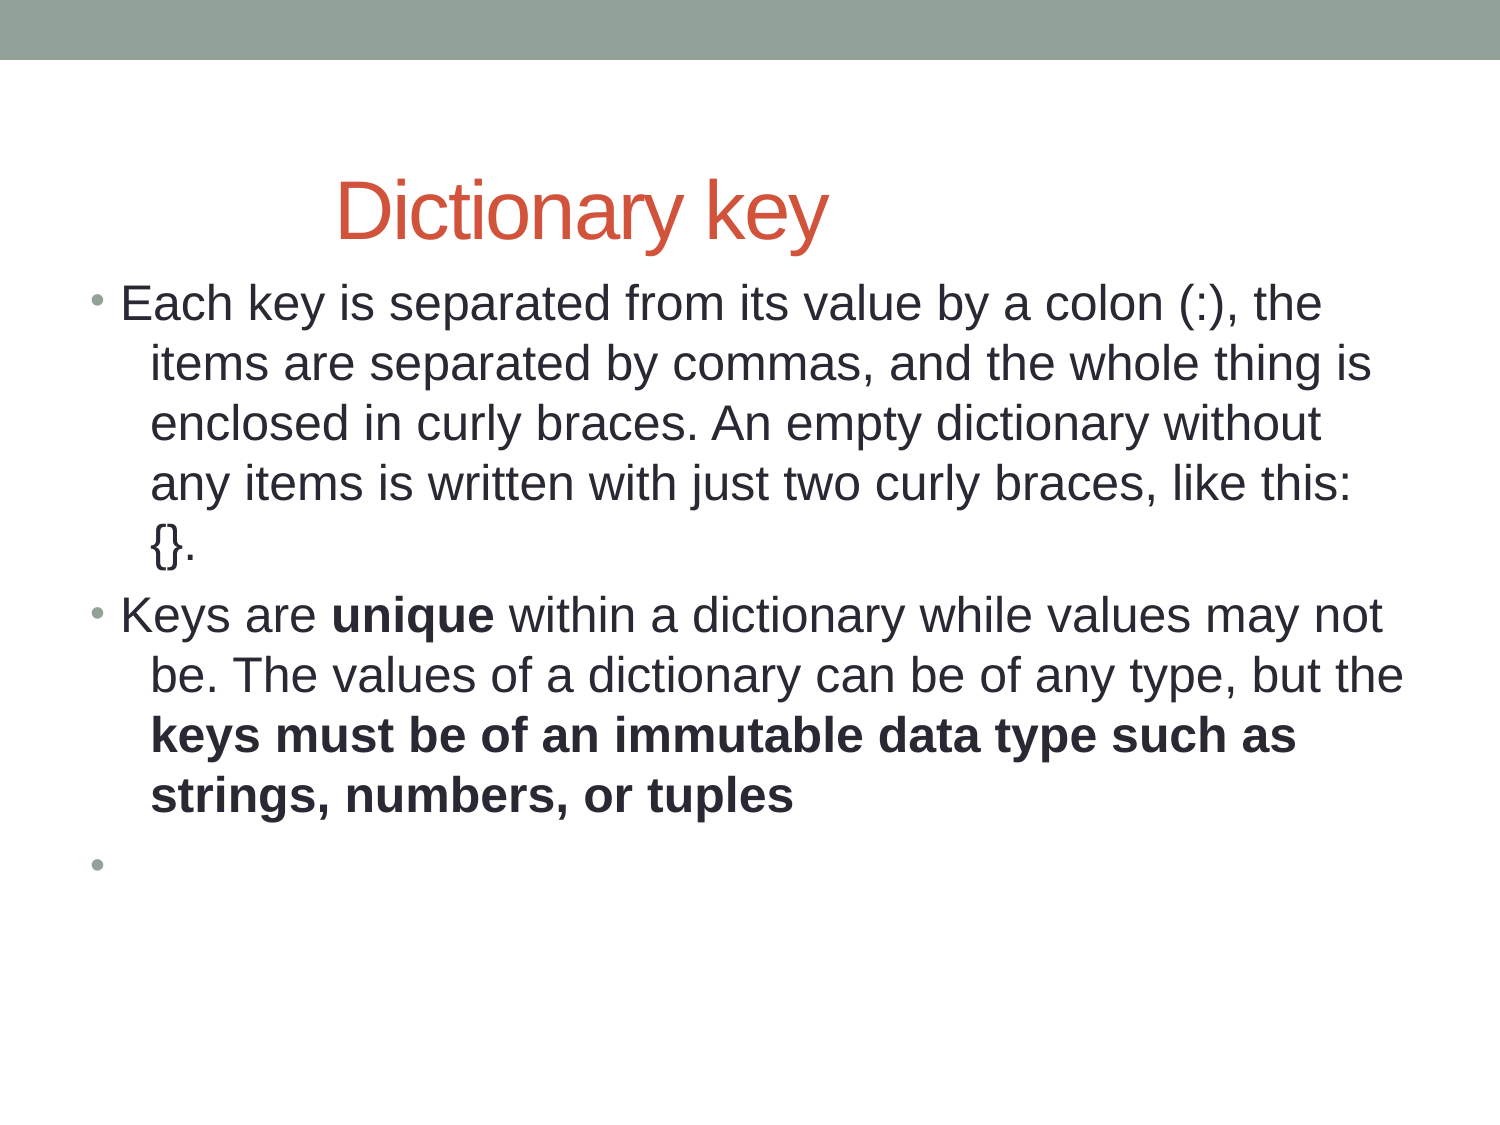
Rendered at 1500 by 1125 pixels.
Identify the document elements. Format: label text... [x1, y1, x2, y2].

list Each key is separated from its value by a colon (:), the items are separated by commas, and the whole thing is enclosed in curly braces. An empty dictionary without any items is written with just two curly braces, like this: {}. Keys are unique within a dictionary while values may not be. The values of a dictionary can be of any type, but the keys must be of an immutable data type such as strings, numbers, or tuples [75, 262, 1426, 1063]
title Dictionary key [319, 137, 1400, 262]
